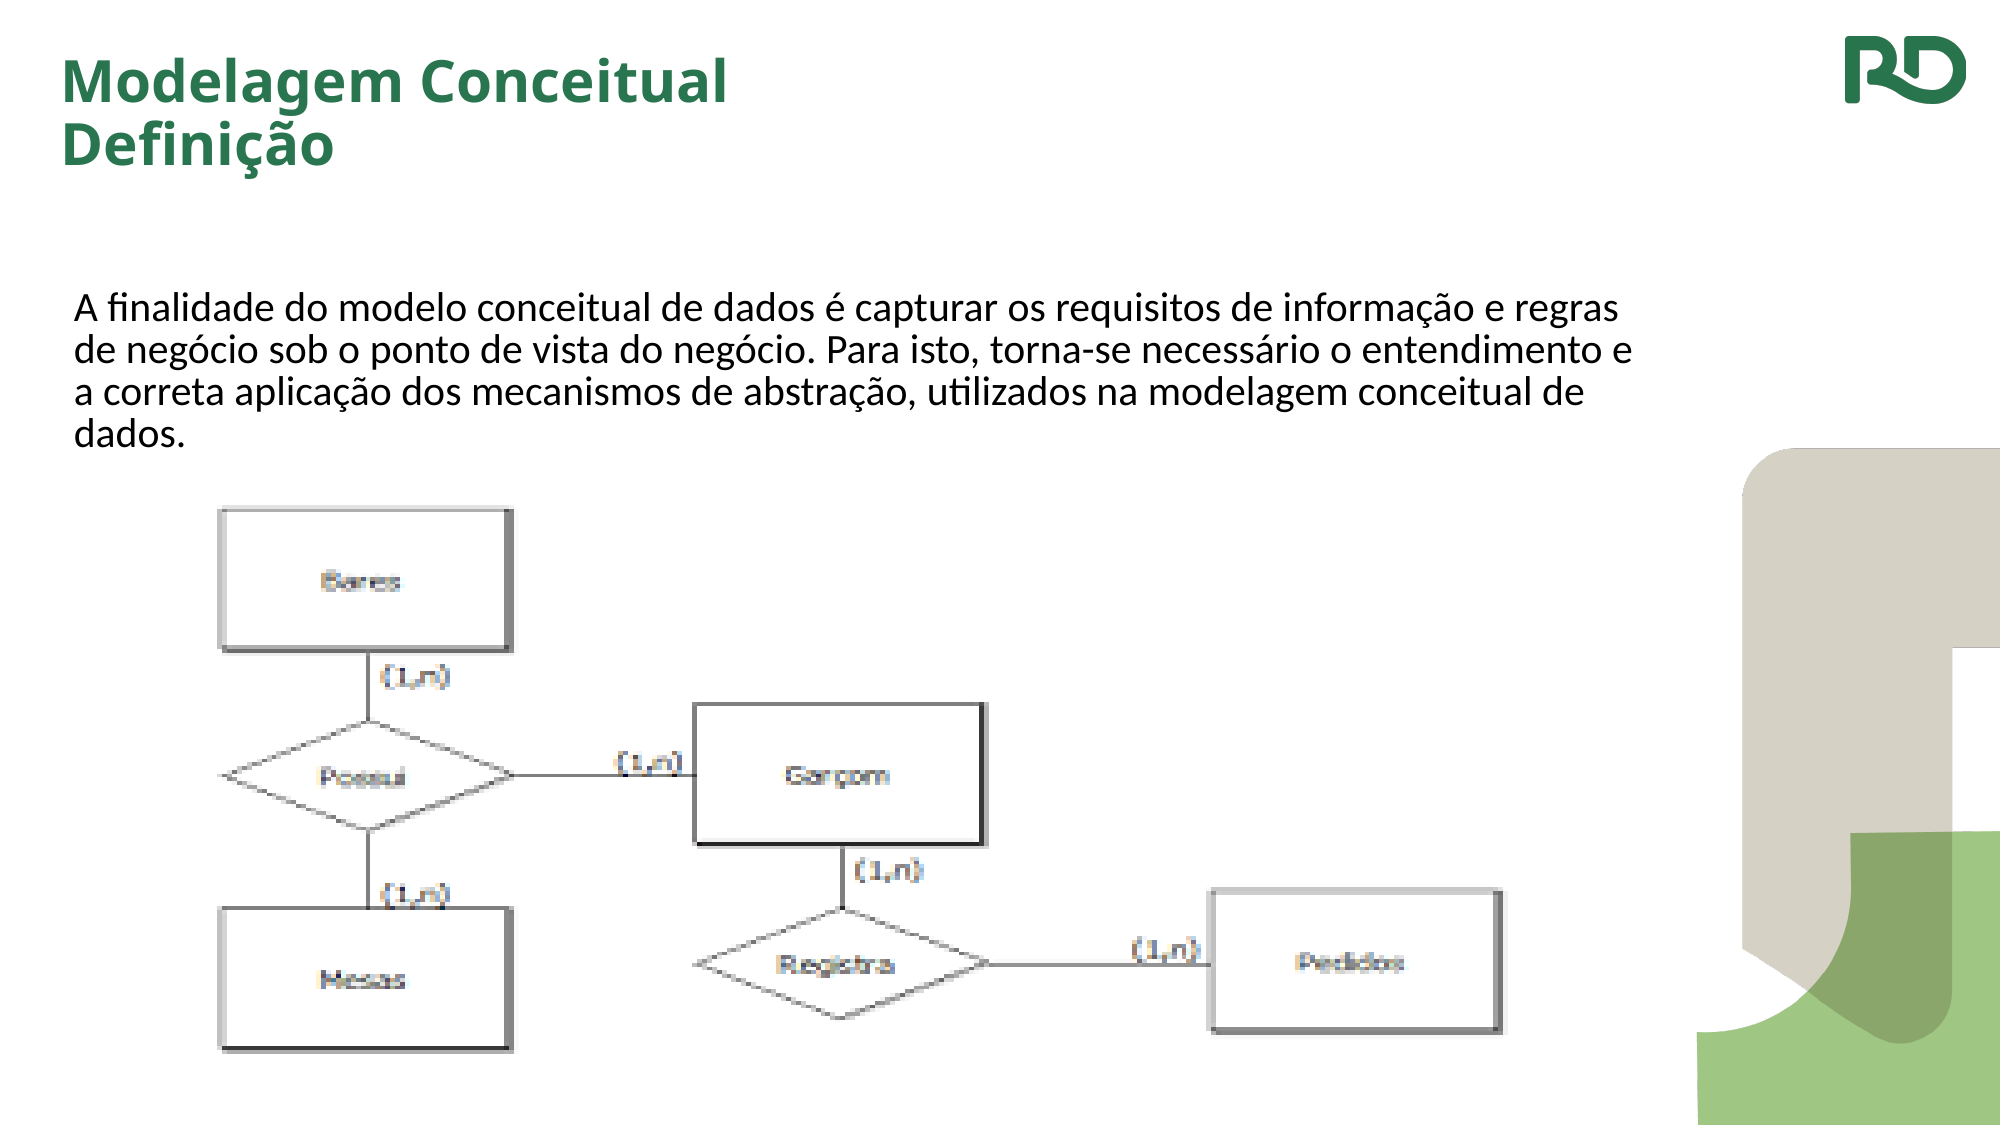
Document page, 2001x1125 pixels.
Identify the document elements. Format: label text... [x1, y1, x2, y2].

picture [1683, 416, 2000, 1125]
picture [94, 460, 1548, 1111]
text_box Modelagem Conceitual Definição [45, 45, 1489, 189]
text_box A finalidade do modelo conceitual de dados é capturar os requisitos de informação e regras de negócio sob o ponto de vista do negócio. Para isto, torna-se necessário o entendimento e a correta aplicação dos mecanismos de abstração, utilizados na modelagem conceitual de dados. [59, 283, 1654, 508]
